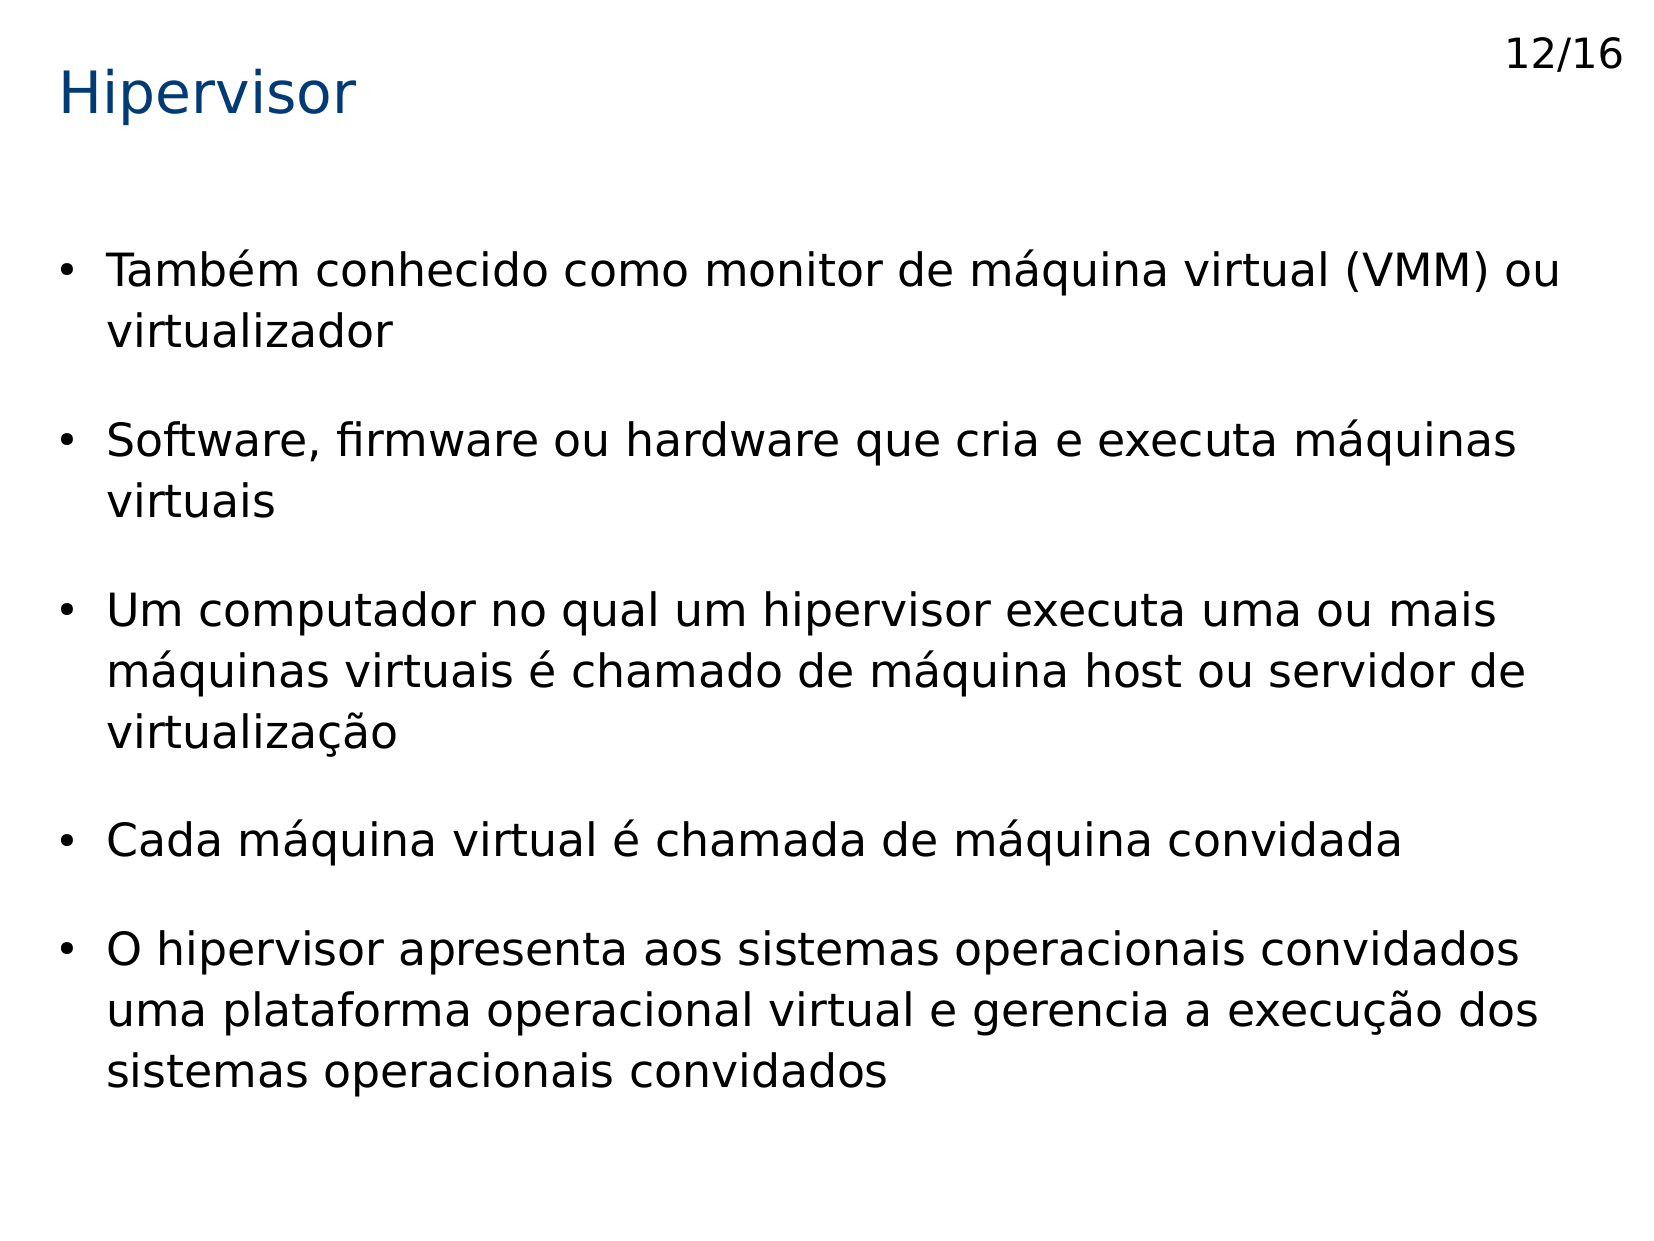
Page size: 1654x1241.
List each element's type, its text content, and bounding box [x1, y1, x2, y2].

title Hipervisor [59, 29, 1506, 148]
list Também conhecido como monitor de máquina virtual (VMM) ou virtualizador Software, firmware ou hardware que cria e executa máquinas virtuais Um computador no qual um hipervisor executa uma ou mais máquinas virtuais é chamado de máquina host ou servidor de virtualização Cada máquina virtual é chamada de máquina convidada O hipervisor apresenta aos sistemas operacionais convidados uma plataforma operacional virtual e gerencia a execução dos sistemas operacionais convidados [59, 236, 1595, 1211]
